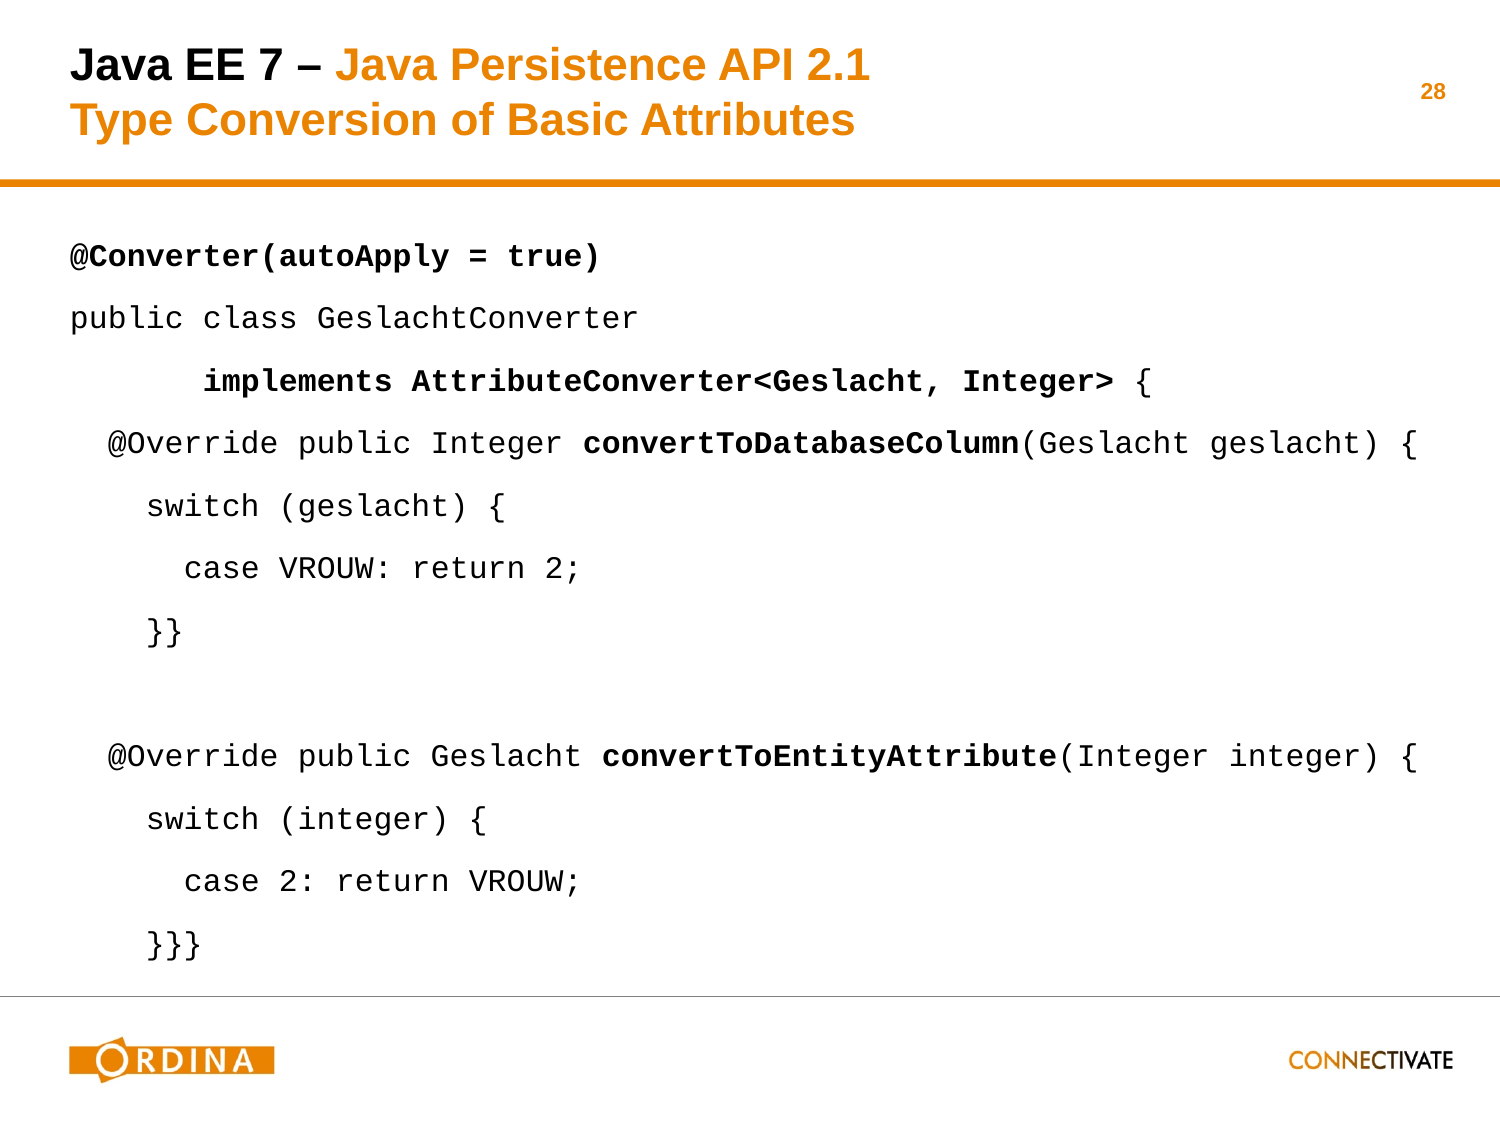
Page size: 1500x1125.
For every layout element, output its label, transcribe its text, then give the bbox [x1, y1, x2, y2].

list @Converter(autoApply = true) public class GeslachtConverter implements AttributeConverter<Geslacht, Integer> { @Override public Integer convertToDatabaseColumn(Geslacht geslacht) { switch (geslacht) { case VROUW: return 2; }} @Override public Geslacht convertToEntityAttribute(Integer integer) { switch (integer) { case 2: return VROUW; }}} [54, 227, 1462, 979]
picture [64, 1032, 279, 1087]
picture [1287, 1048, 1455, 1071]
title Java EE 7 – Java Persistence API 2.1 Type Conversion of Basic Attributes [54, 0, 1397, 180]
slide_number <number> [1397, 69, 1462, 121]
